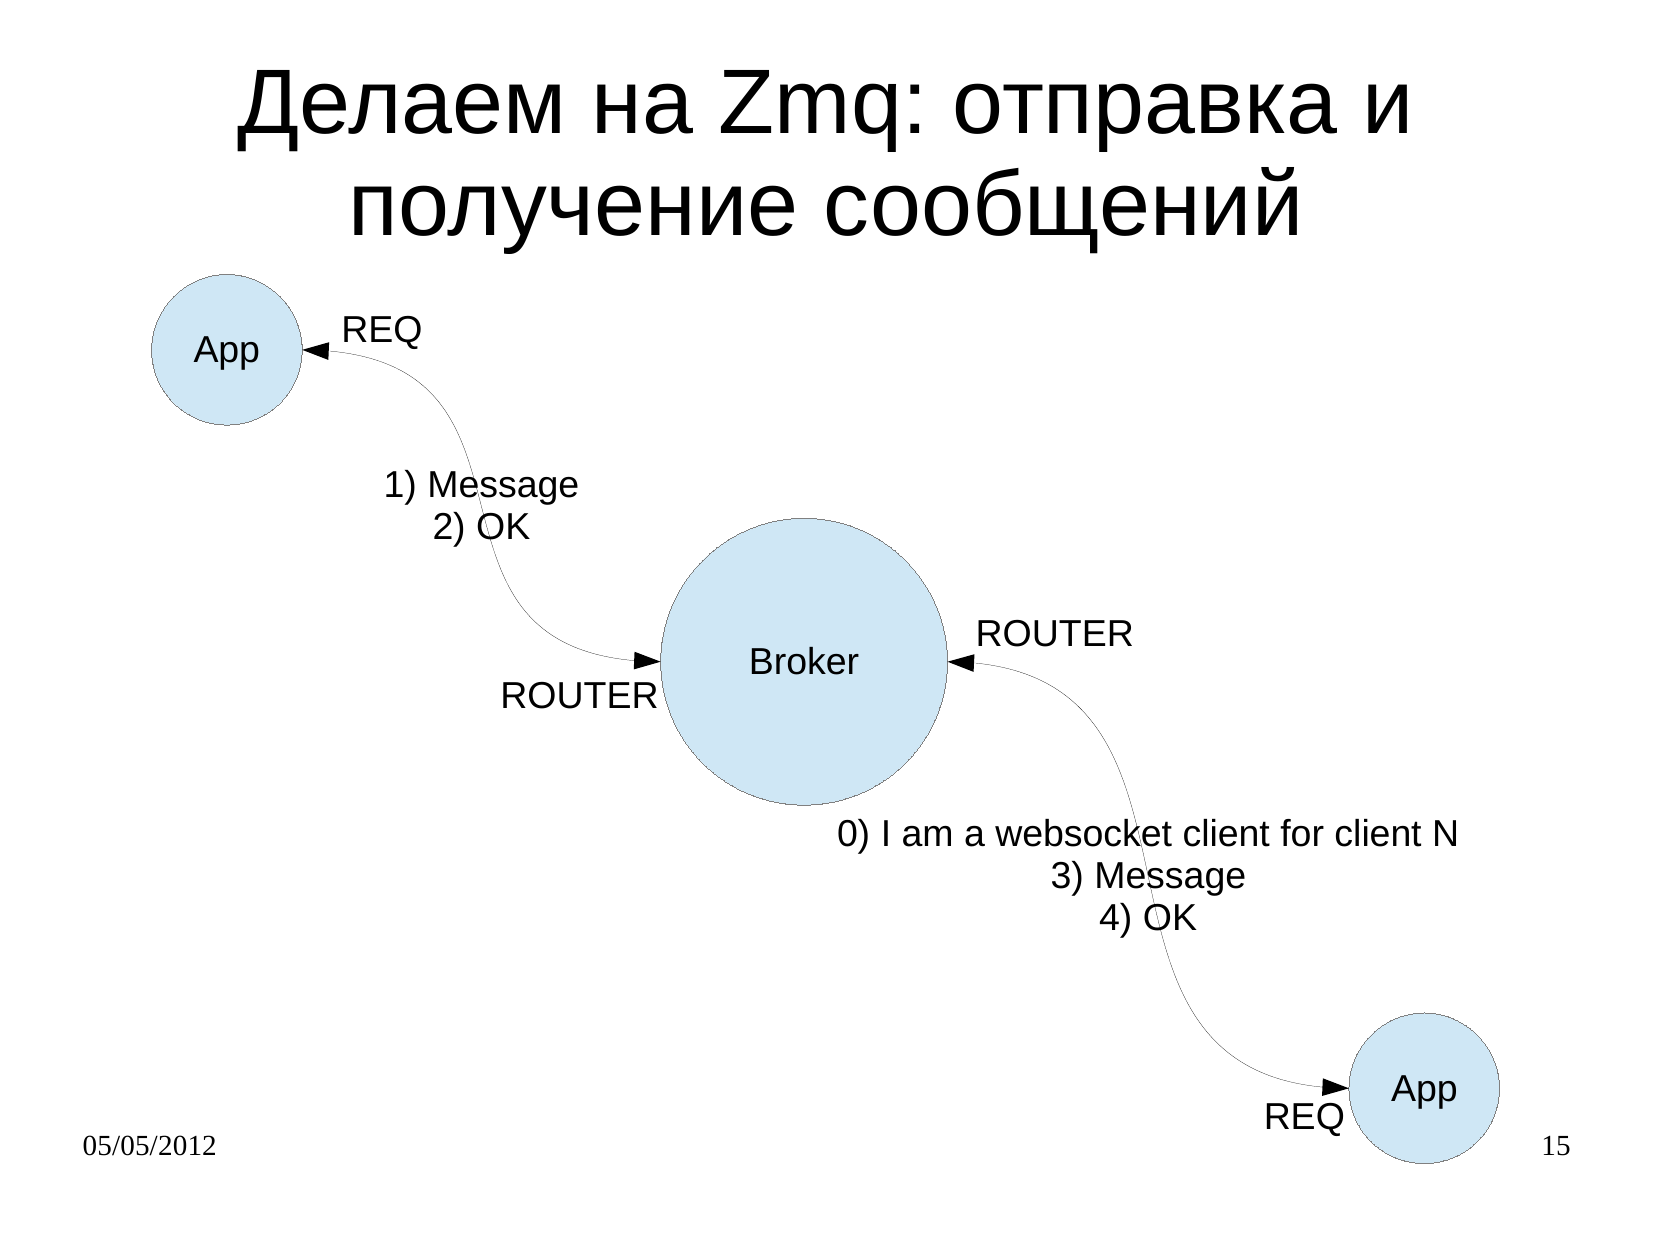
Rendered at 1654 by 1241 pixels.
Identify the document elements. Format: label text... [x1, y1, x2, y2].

text_box REQ [326, 300, 438, 358]
text_box Broker [660, 518, 948, 806]
text_box ROUTER [960, 604, 1149, 662]
title Делаем на Zmq: отправка и получение сообщений [82, 50, 1571, 256]
text_box REQ [1249, 1088, 1360, 1146]
text_box App [1348, 1012, 1500, 1164]
text_box ROUTER [485, 666, 674, 724]
text_box App [151, 274, 303, 426]
